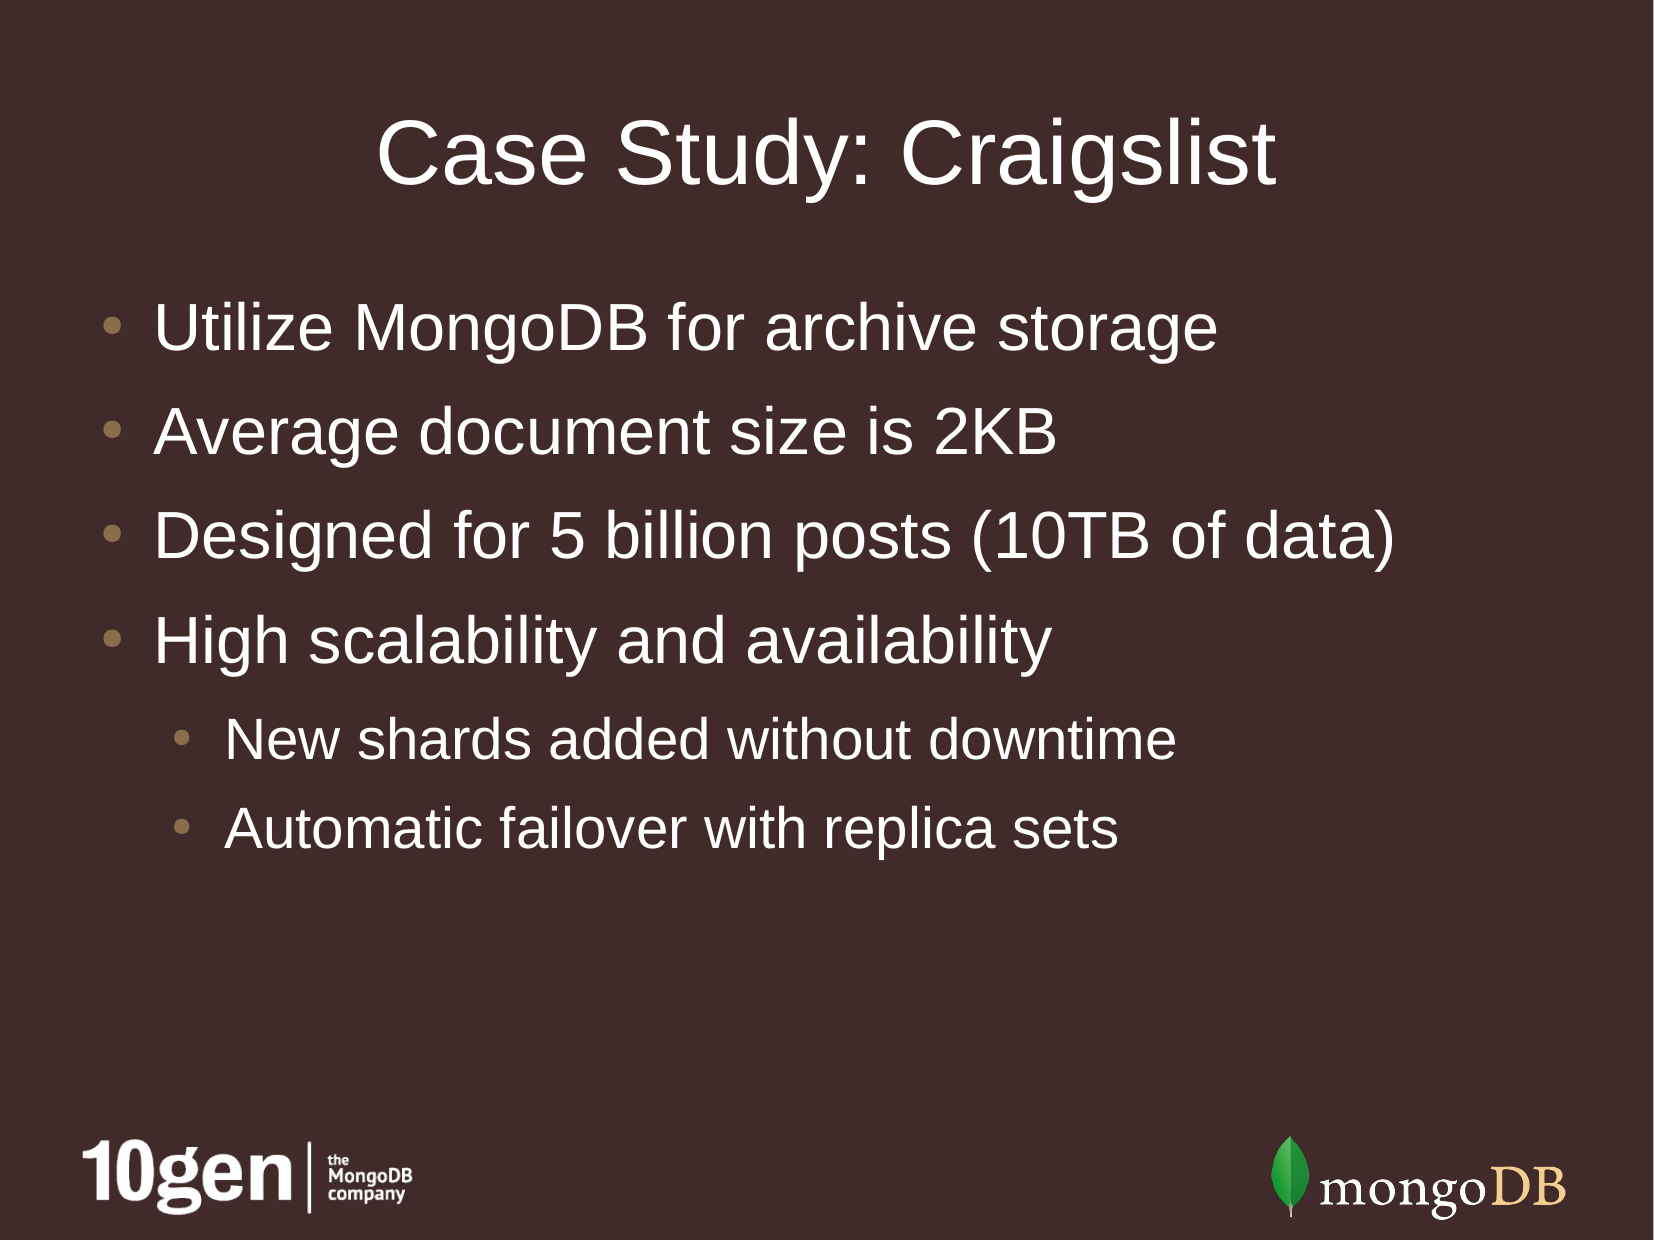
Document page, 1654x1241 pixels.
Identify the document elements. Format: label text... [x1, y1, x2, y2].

list Utilize MongoDB for archive storage Average document size is 2KB Designed for 5 billion posts (10TB of data) High scalability and availability New shards added without downtime Automatic failover with replica sets [82, 290, 1571, 1010]
picture [82, 1139, 413, 1215]
picture [1260, 1124, 1576, 1230]
title Case Study: Craigslist [82, 49, 1571, 257]
